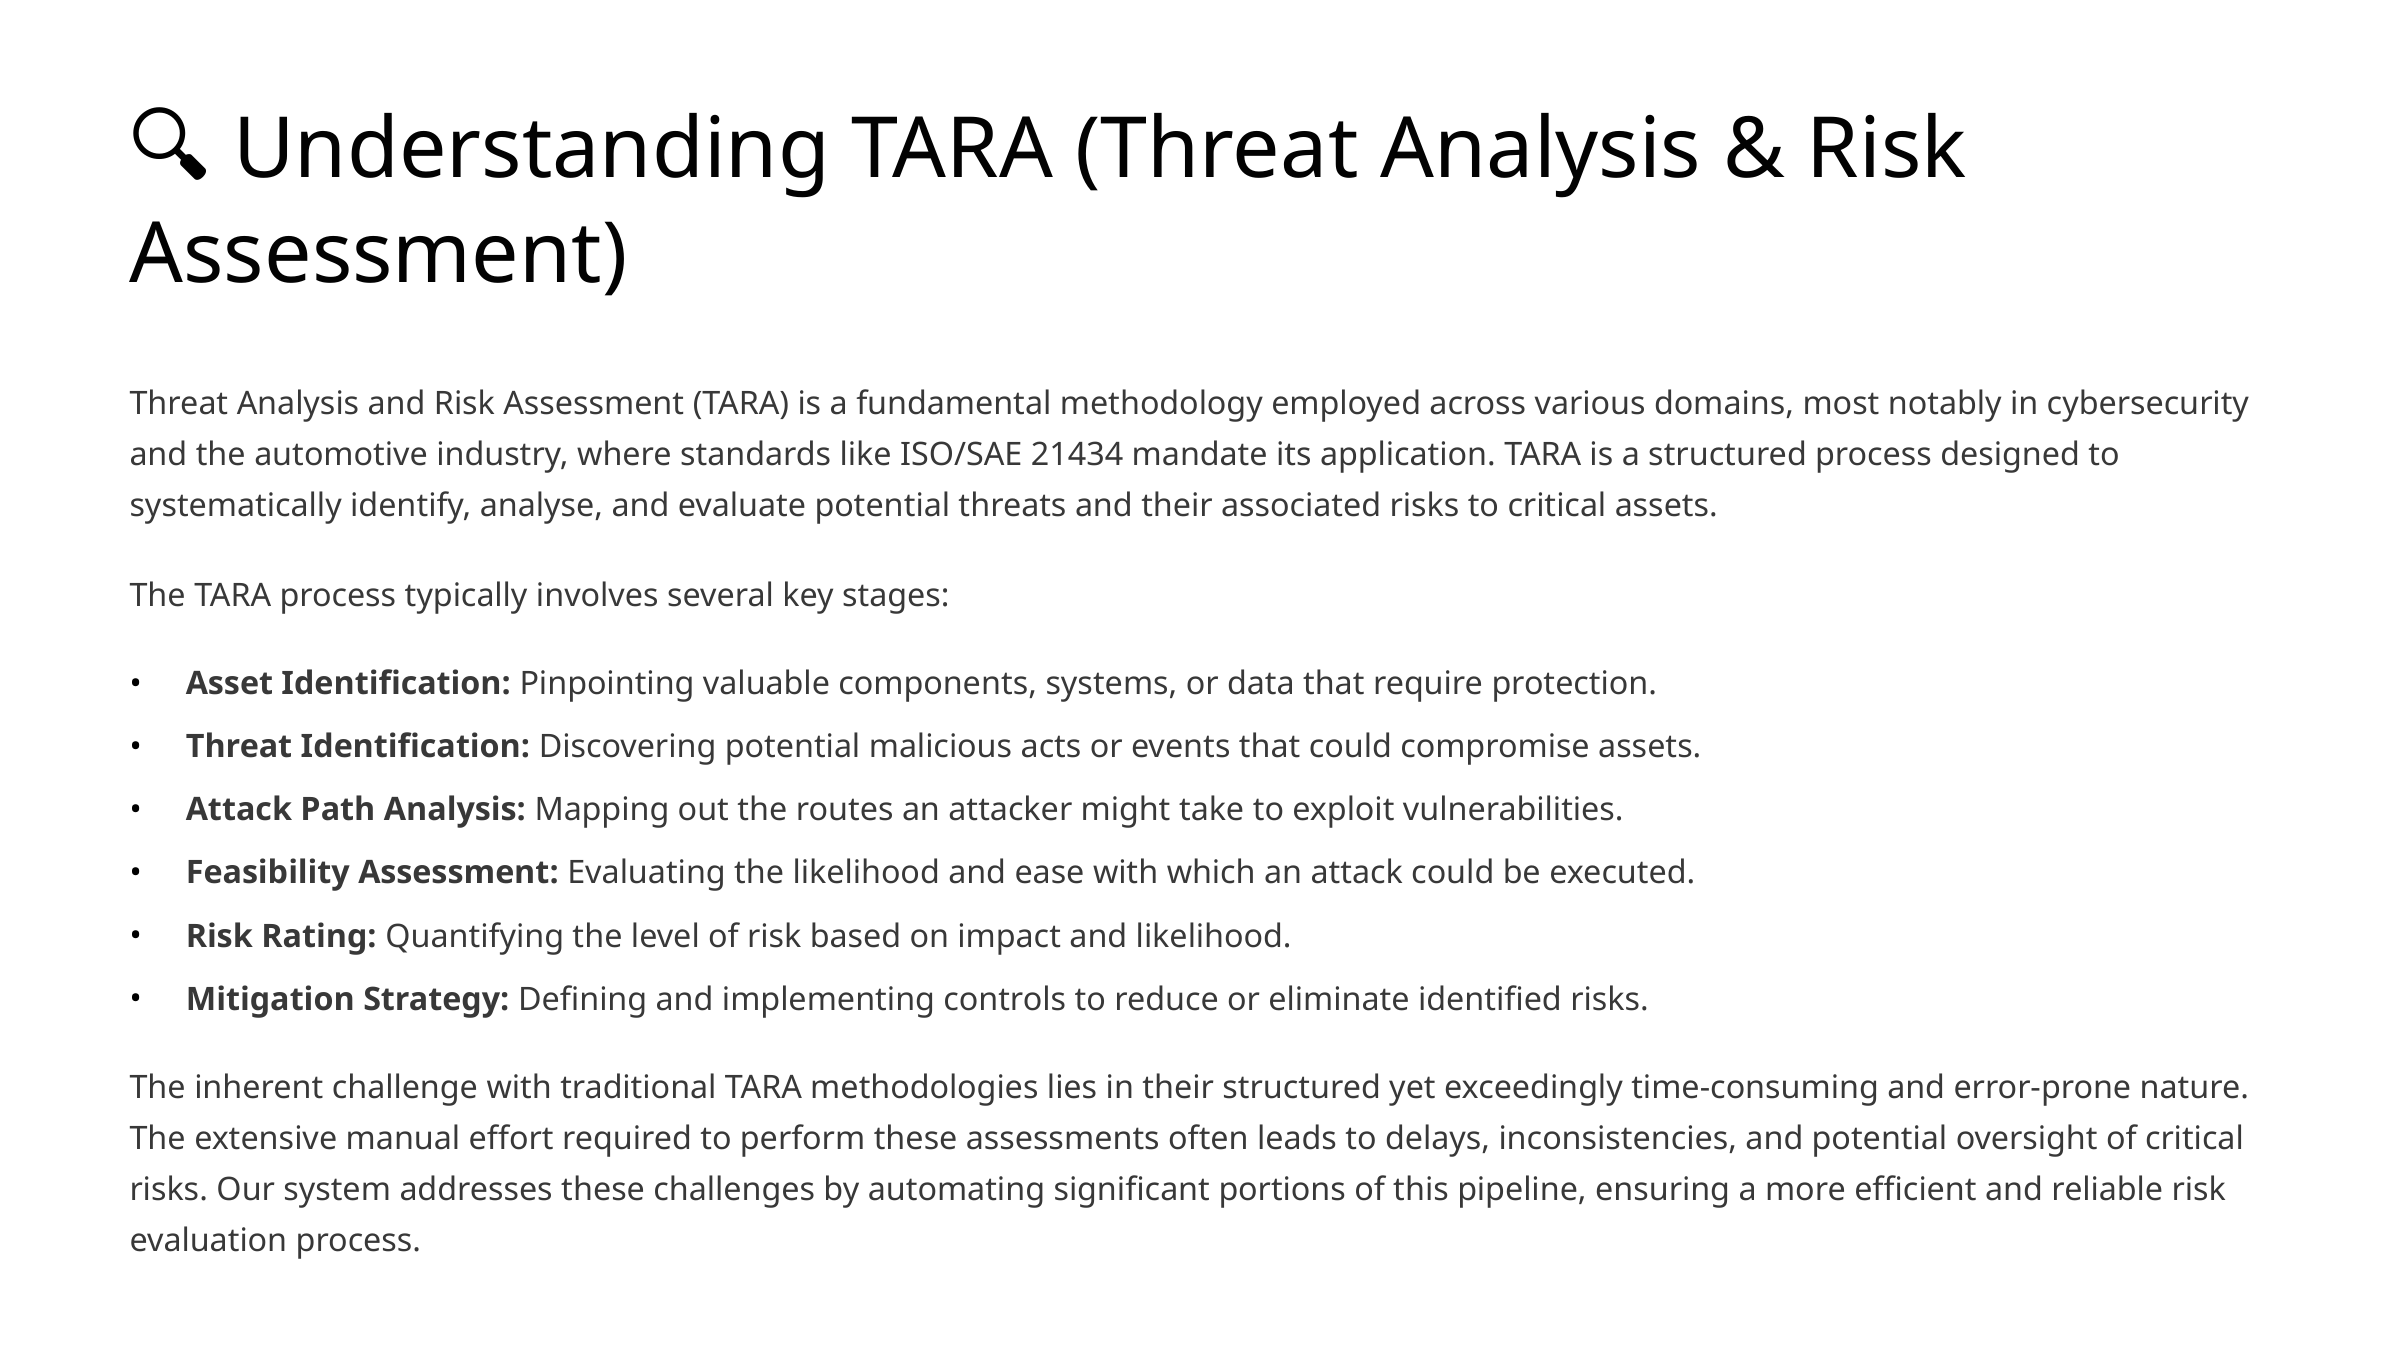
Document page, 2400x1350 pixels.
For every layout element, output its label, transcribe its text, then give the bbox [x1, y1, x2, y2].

text_box Risk Rating: Quantifying the level of risk based on impact and likelihood. [130, 902, 2271, 954]
text_box Threat Analysis and Risk Assessment (TARA) is a fundamental methodology employed across various domains, most notably in cybersecurity and the automotive industry, where standards like ISO/SAE 21434 mandate its application. TARA is a structured process designed to systematically identify, analyse, and evaluate potential threats and their associated risks to critical assets. [130, 370, 2271, 525]
text_box Threat Identification: Discovering potential malicious acts or events that could compromise assets. [130, 713, 2271, 765]
text_box Attack Path Analysis: Mapping out the routes an attacker might take to exploit vulnerabilities. [130, 776, 2271, 828]
text_box The inherent challenge with traditional TARA methodologies lies in their structured yet exceedingly time-consuming and error-prone nature. The extensive manual effort required to perform these assessments often leads to delays, inconsistencies, and potential oversight of critical risks. Our system addresses these challenges by automating significant portions of this pipeline, ensuring a more efficient and reliable risk evaluation process. [130, 1054, 2271, 1261]
text_box Mitigation Strategy: Defining and implementing controls to reduce or eliminate identified risks. [130, 966, 2271, 1017]
text_box 🔍 Understanding TARA (Threat Analysis & Risk Assessment) [130, 89, 2271, 305]
text_box Feasibility Assessment: Evaluating the likelihood and ease with which an attack could be executed. [130, 839, 2271, 891]
text_box The TARA process typically involves several key stages: [130, 562, 2271, 614]
text_box Asset Identification: Pinpointing valuable components, systems, or data that require protection. [130, 650, 2271, 702]
